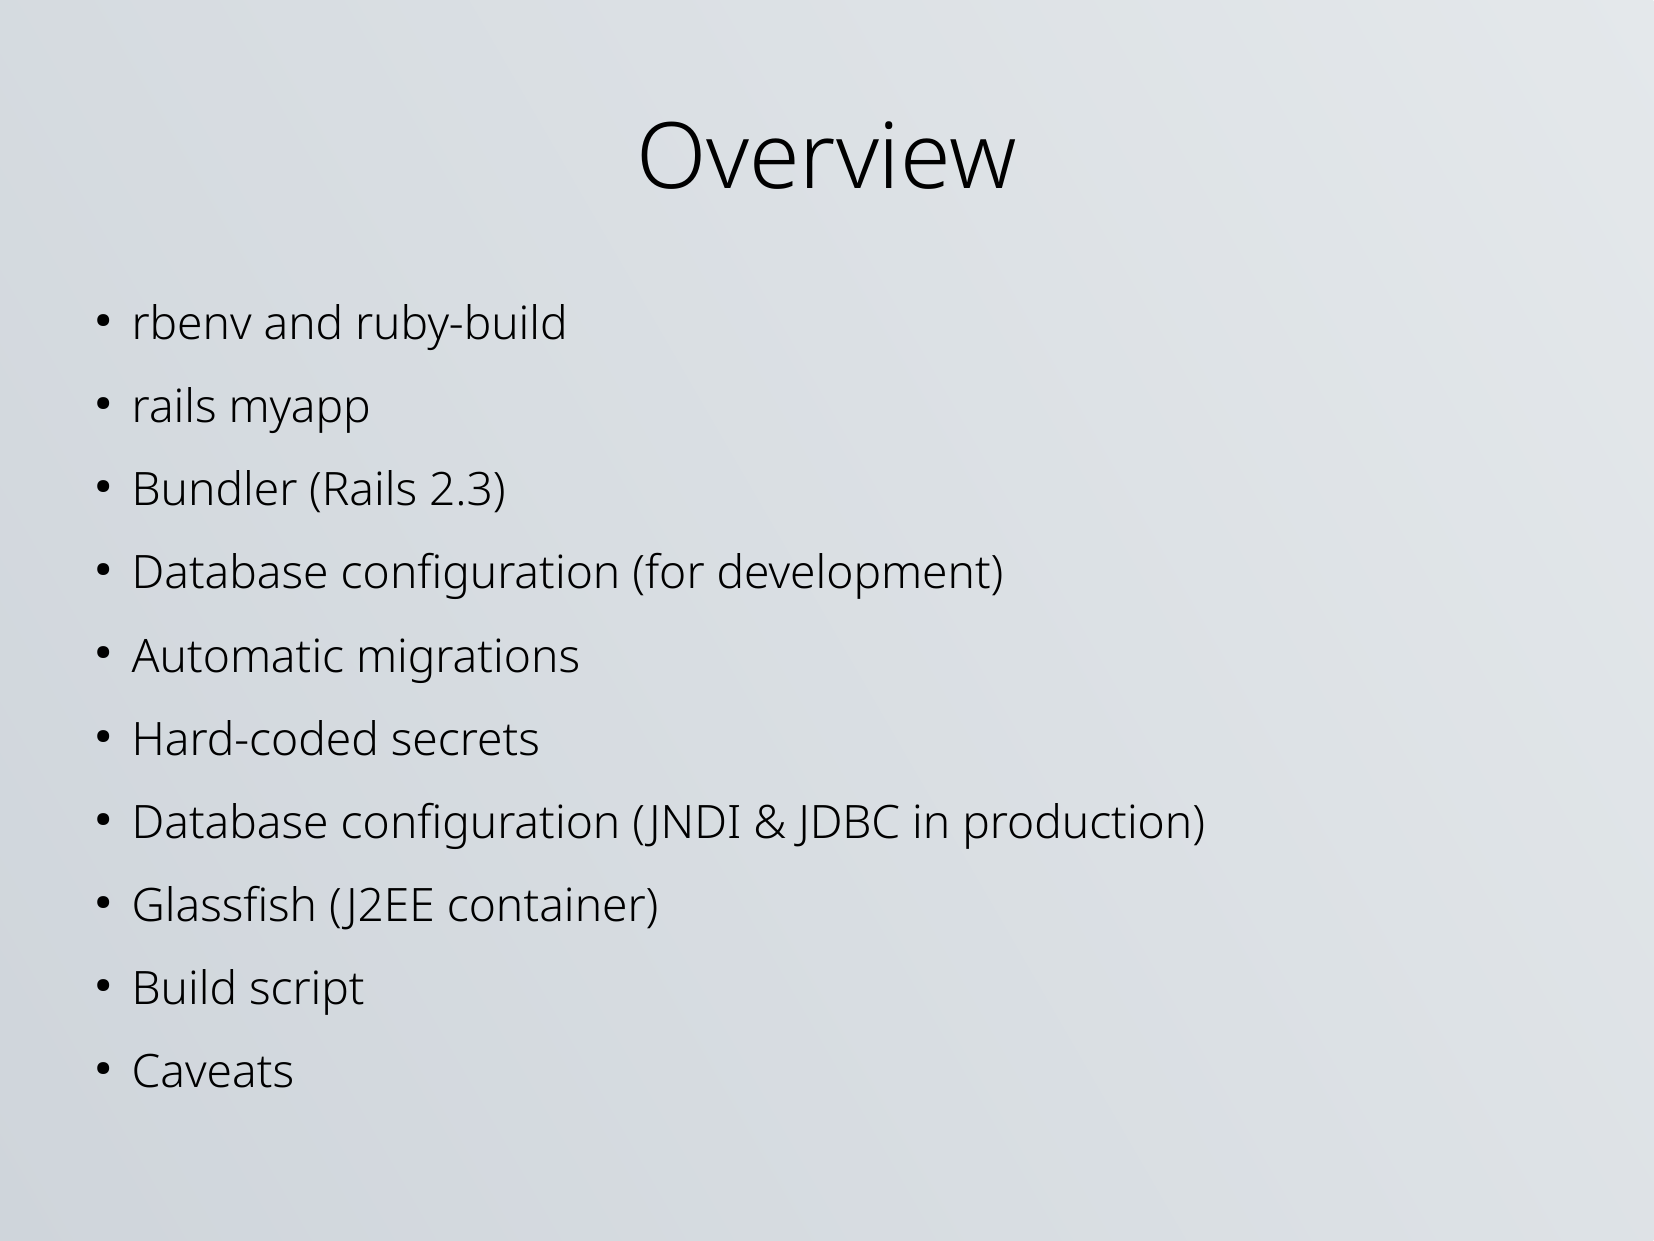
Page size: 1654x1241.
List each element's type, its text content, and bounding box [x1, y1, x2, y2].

list rbenv and ruby-build rails myapp Bundler (Rails 2.3) Database configuration (for development) Automatic migrations Hard-coded secrets Database configuration (JNDI & JDBC in production) Glassfish (J2EE container) Build script Caveats [82, 290, 1571, 1109]
title Overview [82, 56, 1571, 250]
